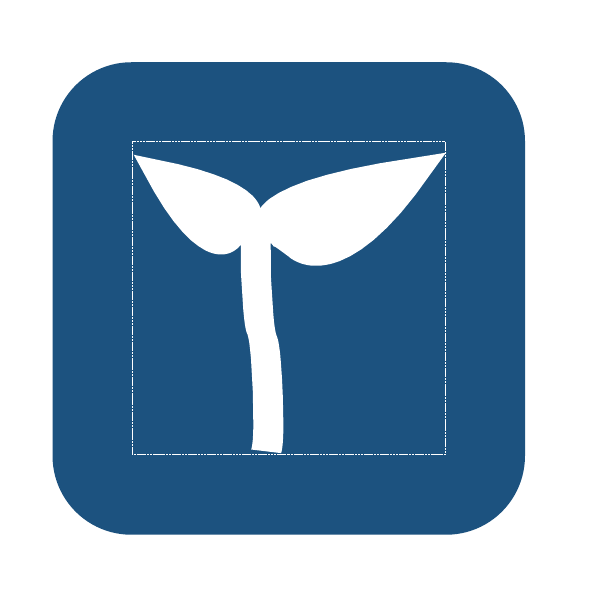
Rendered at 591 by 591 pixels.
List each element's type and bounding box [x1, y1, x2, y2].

text_box [52, 62, 526, 535]
